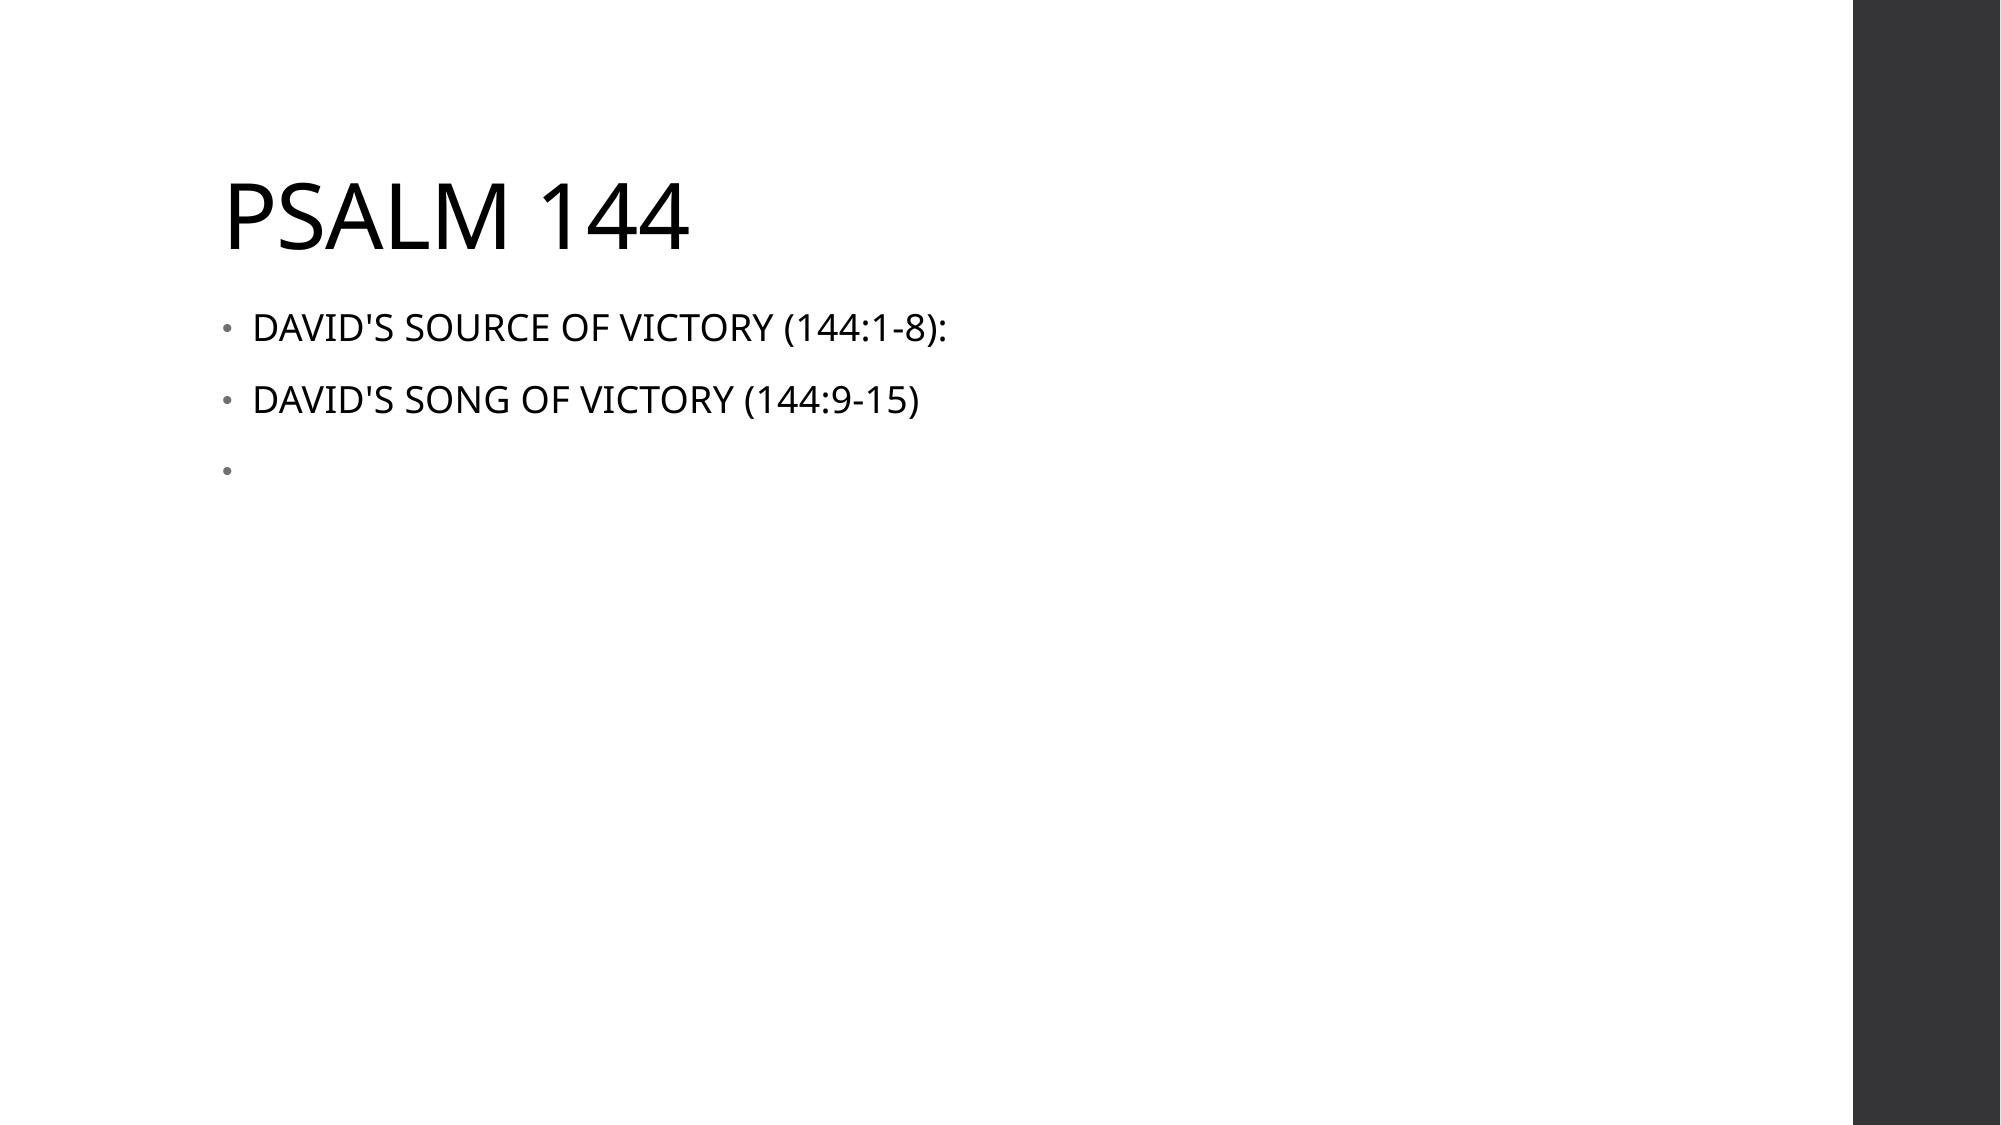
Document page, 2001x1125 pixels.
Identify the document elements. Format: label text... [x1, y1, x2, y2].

list DAVID'S SOURCE OF VICTORY (144:1-8): DAVID'S SONG OF VICTORY (144:9-15) [206, 299, 1617, 1014]
title PSALM 144 [206, 60, 1797, 278]
